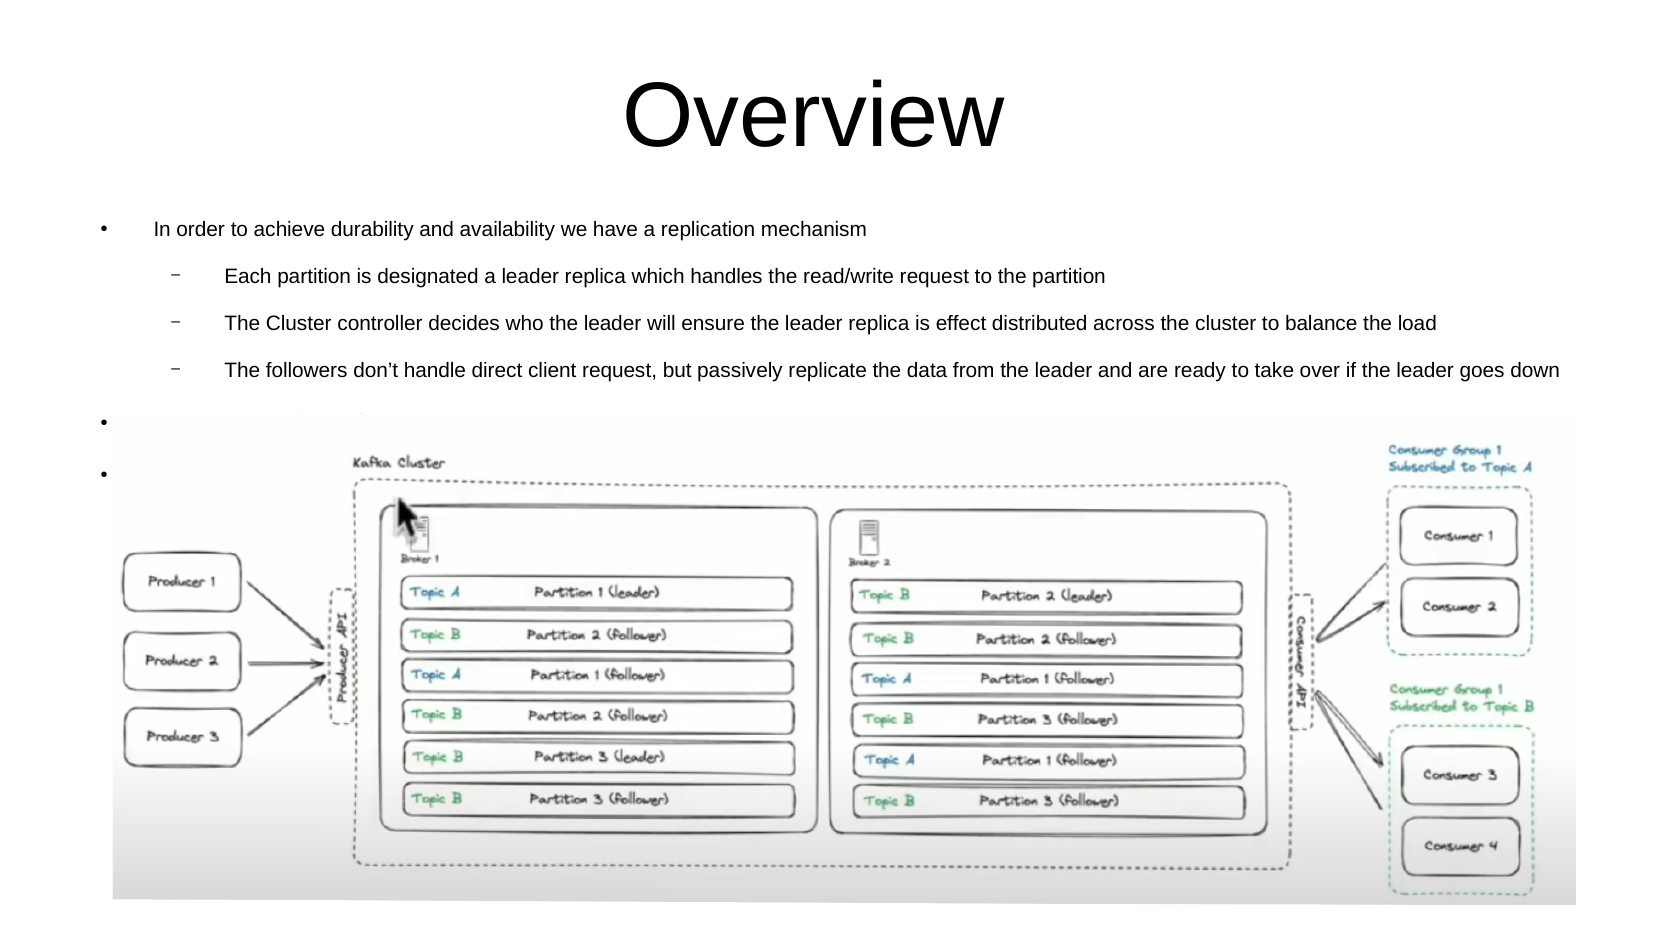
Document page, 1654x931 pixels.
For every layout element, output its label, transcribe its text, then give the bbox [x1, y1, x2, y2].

picture [112, 412, 1576, 906]
title Overview [82, 37, 1571, 193]
list In order to achieve durability and availability we have a replication mechanism Each partition is designated a leader replica which handles the read/write request to the partition The Cluster controller decides who the leader will ensure the leader replica is effect distributed across the cluster to balance the load The followers don’t handle direct client request, but passively replicate the data from the leader and are ready to take over if the leader goes down A picture to put it together [82, 217, 1613, 901]
